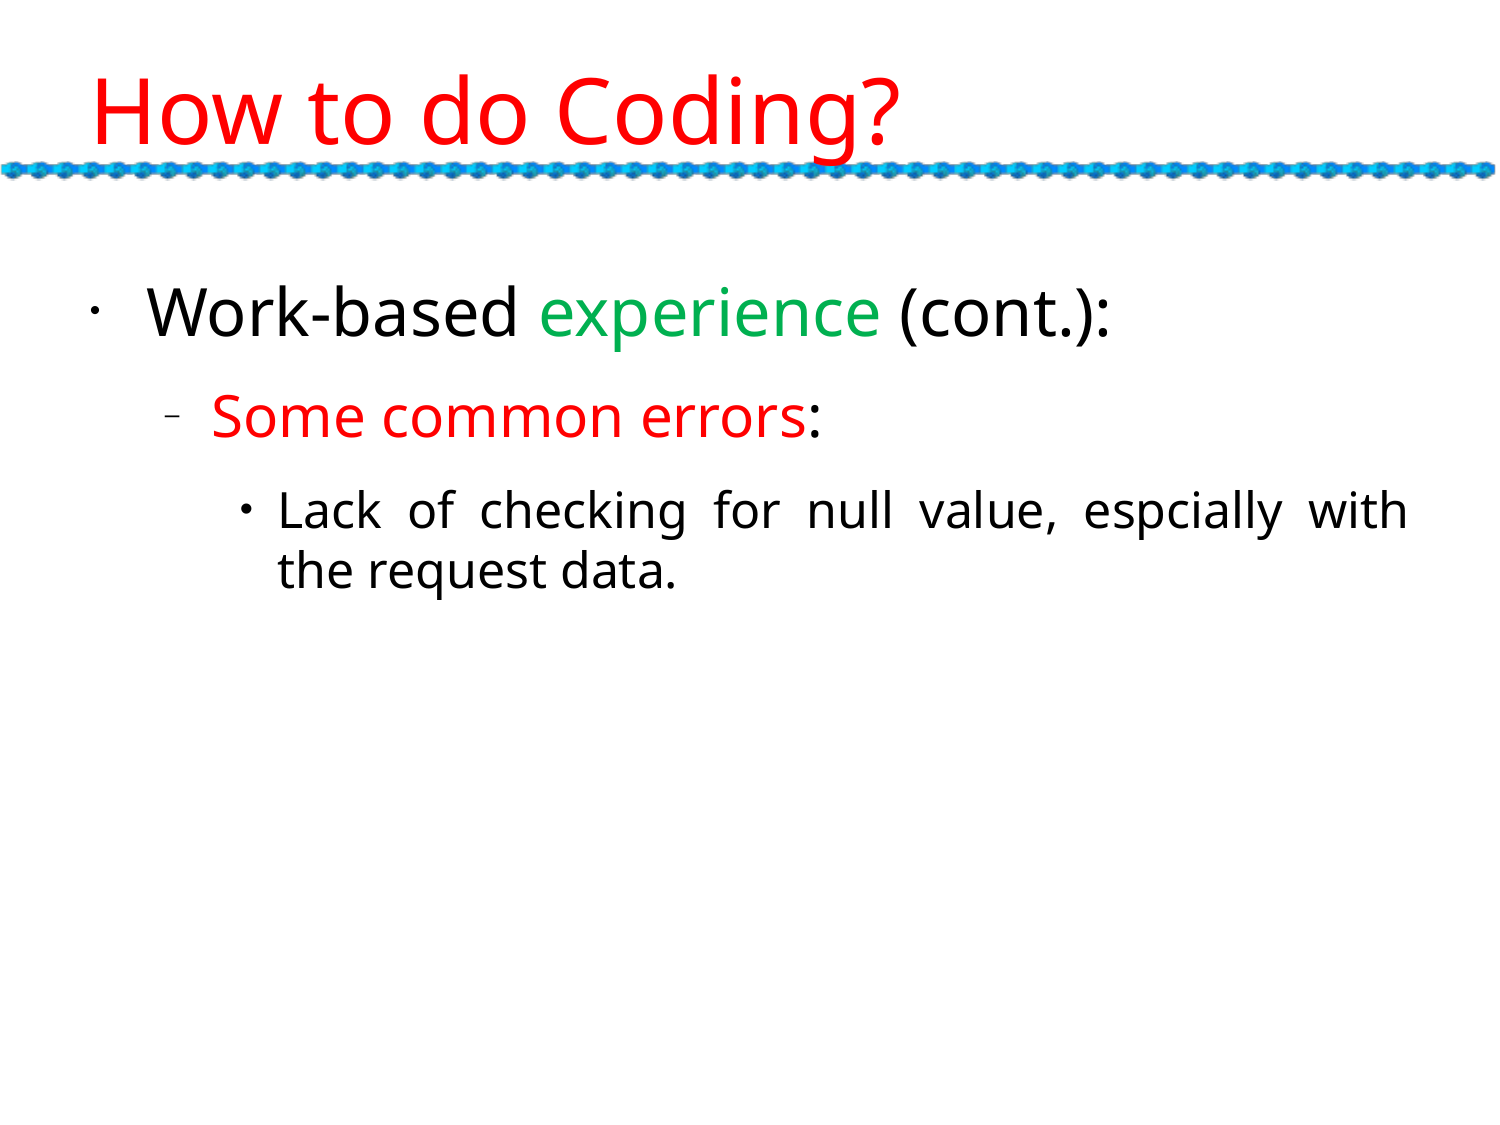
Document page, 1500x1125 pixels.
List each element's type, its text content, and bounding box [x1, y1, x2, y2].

title How to do Coding? [75, 45, 1425, 233]
picture [0, 161, 75, 181]
picture [1425, 161, 1499, 181]
list Work-based experience (cont.): Some common errors: Lack of checking for null value, espcially with the request data. [75, 262, 1425, 1005]
